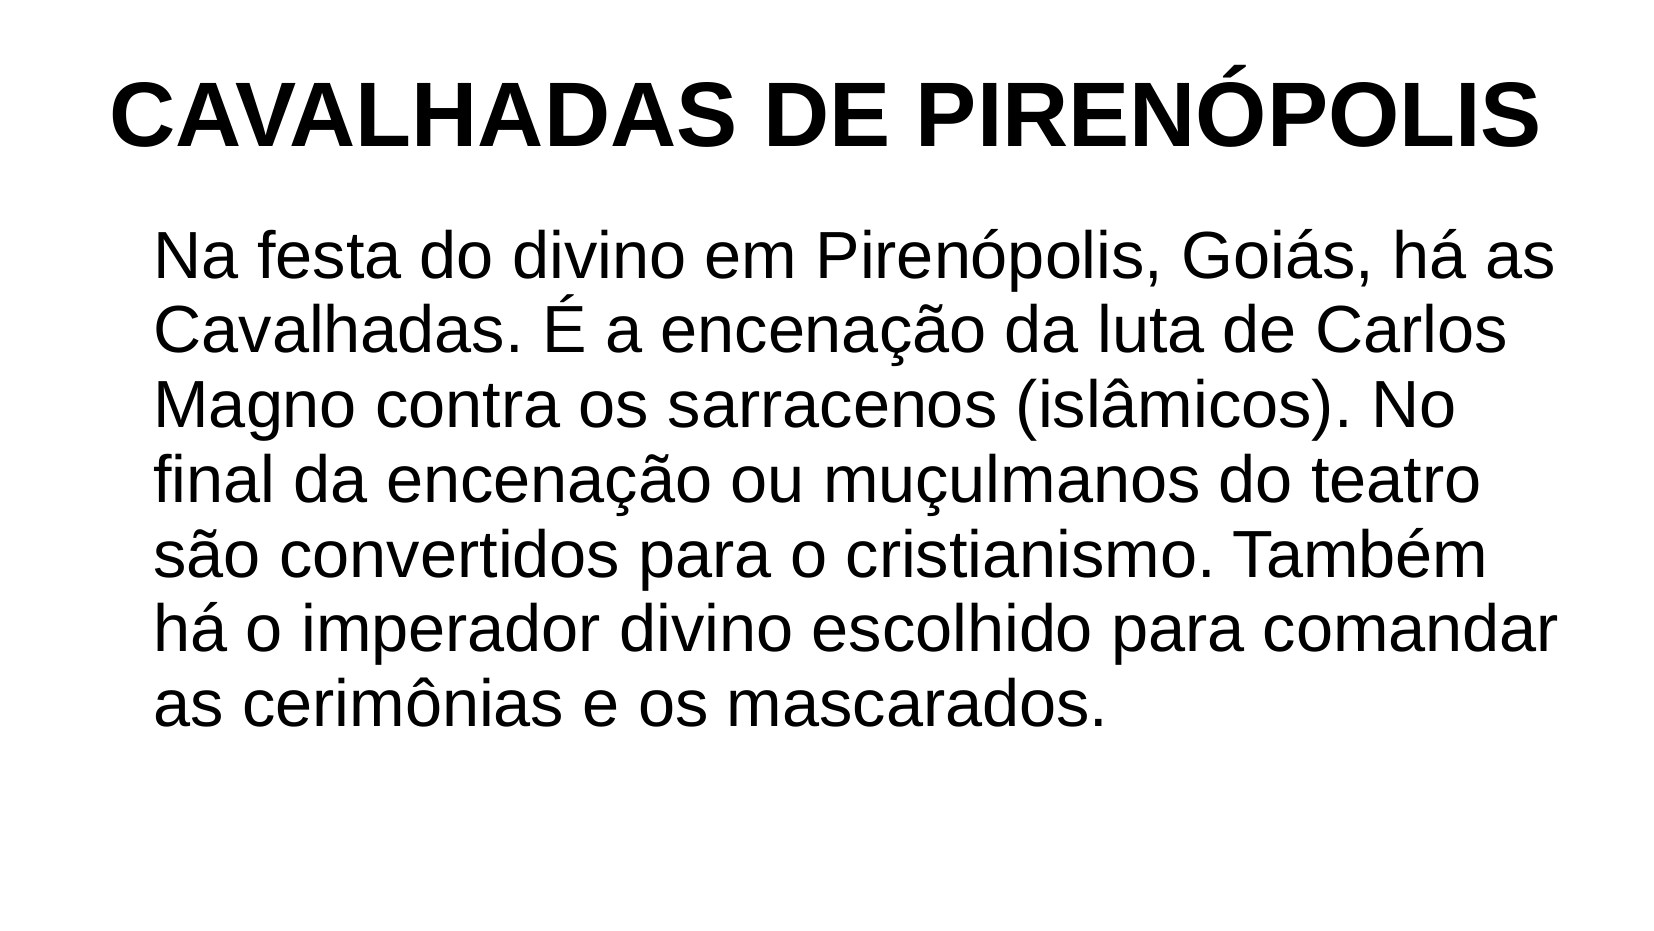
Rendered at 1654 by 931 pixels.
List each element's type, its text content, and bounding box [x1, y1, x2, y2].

list Na festa do divino em Pirenópolis, Goiás, há as Cavalhadas. É a encenação da luta de Carlos Magno contra os sarracenos (islâmicos). No final da encenação ou muçulmanos do teatro são convertidos para o cristianismo. Também há o imperador divino escolhido para comandar as cerimônias e os mascarados. [82, 217, 1571, 758]
title CAVALHADAS DE PIRENÓPOLIS [82, 37, 1571, 193]
